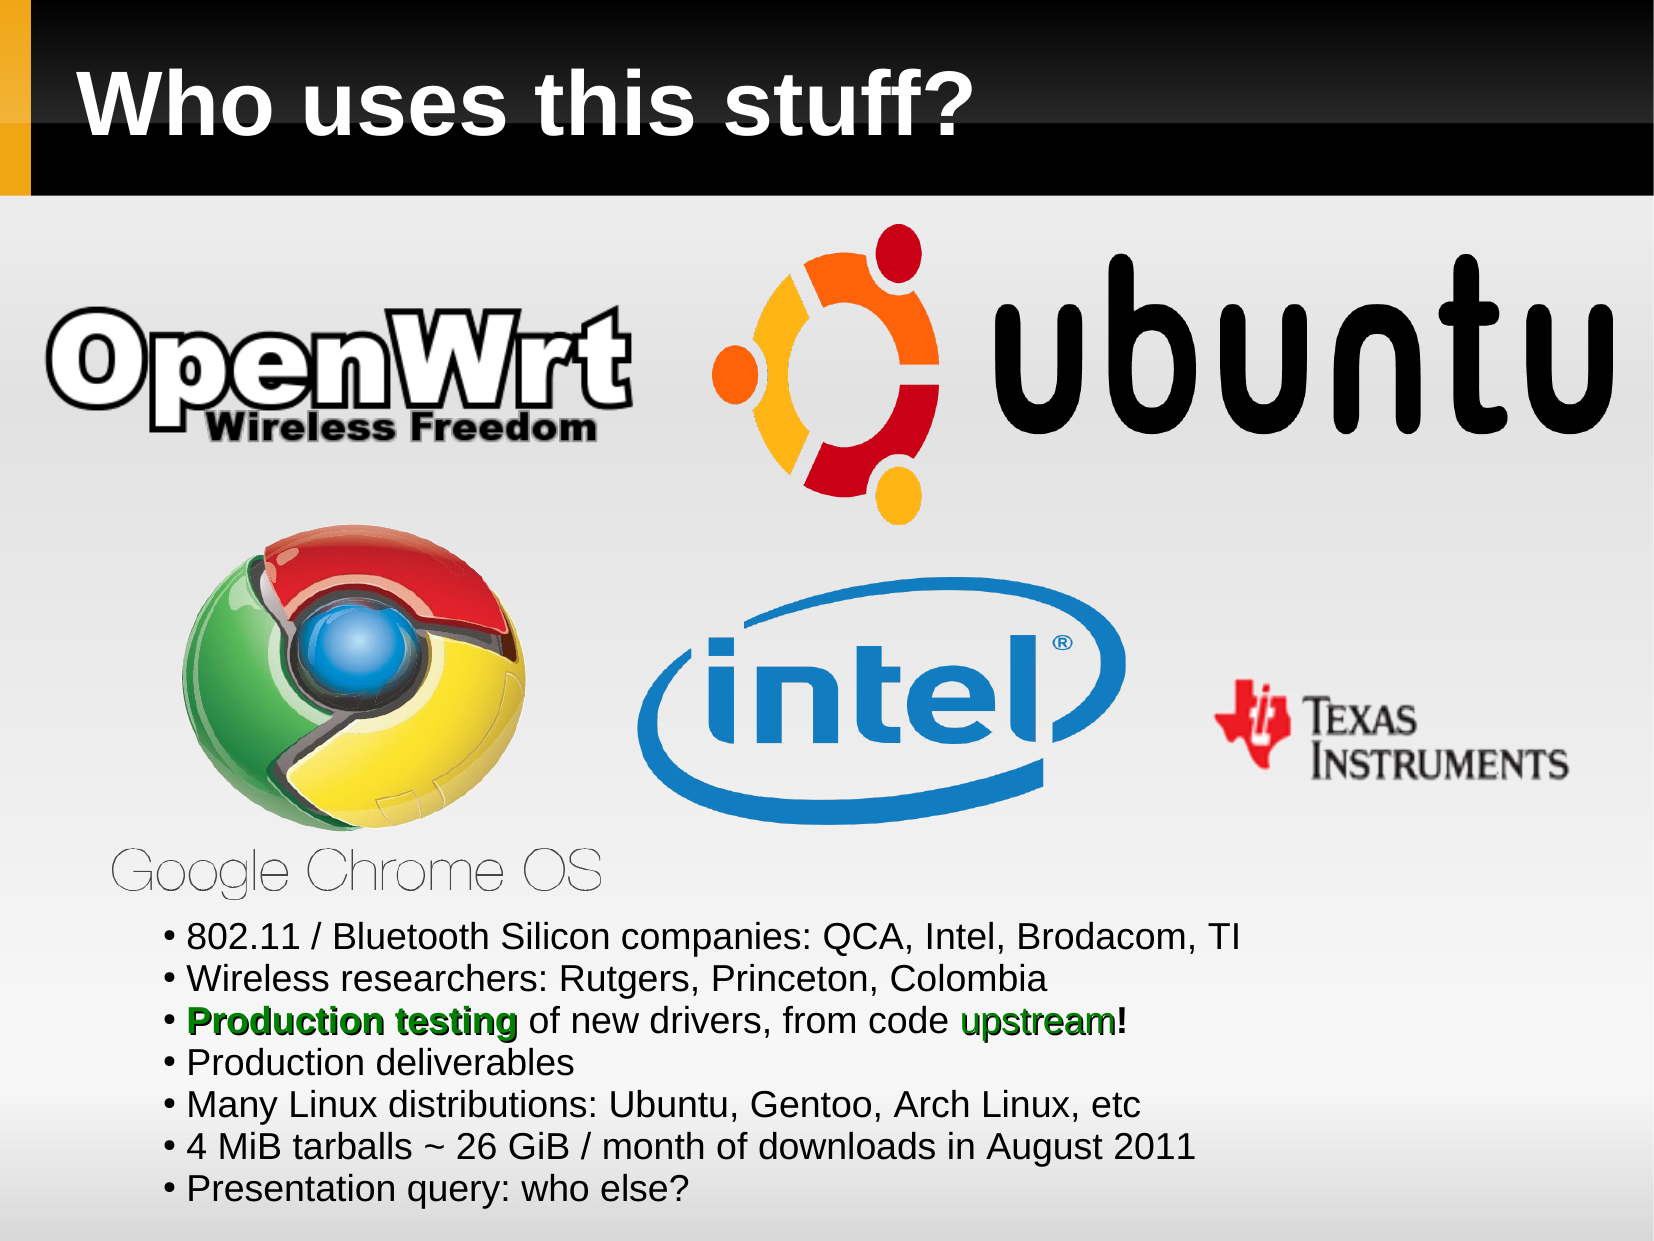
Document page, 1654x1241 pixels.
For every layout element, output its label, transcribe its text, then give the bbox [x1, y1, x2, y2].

title Who uses this stuff? [76, 0, 1565, 208]
text_box 802.11 / Bluetooth Silicon companies: QCA, Intel, Brodacom, TI Wireless researchers: Rutgers, Princeton, Colombia Production testing of new drivers, from code upstream! Production deliverables Many Linux distributions: Ubuntu, Gentoo, Arch Linux, etc 4 MiB tarballs ~ 26 GiB / month of downloads in August 2011 Presentation query: who else? [148, 908, 1499, 1218]
picture [0, 0, 1654, 1241]
